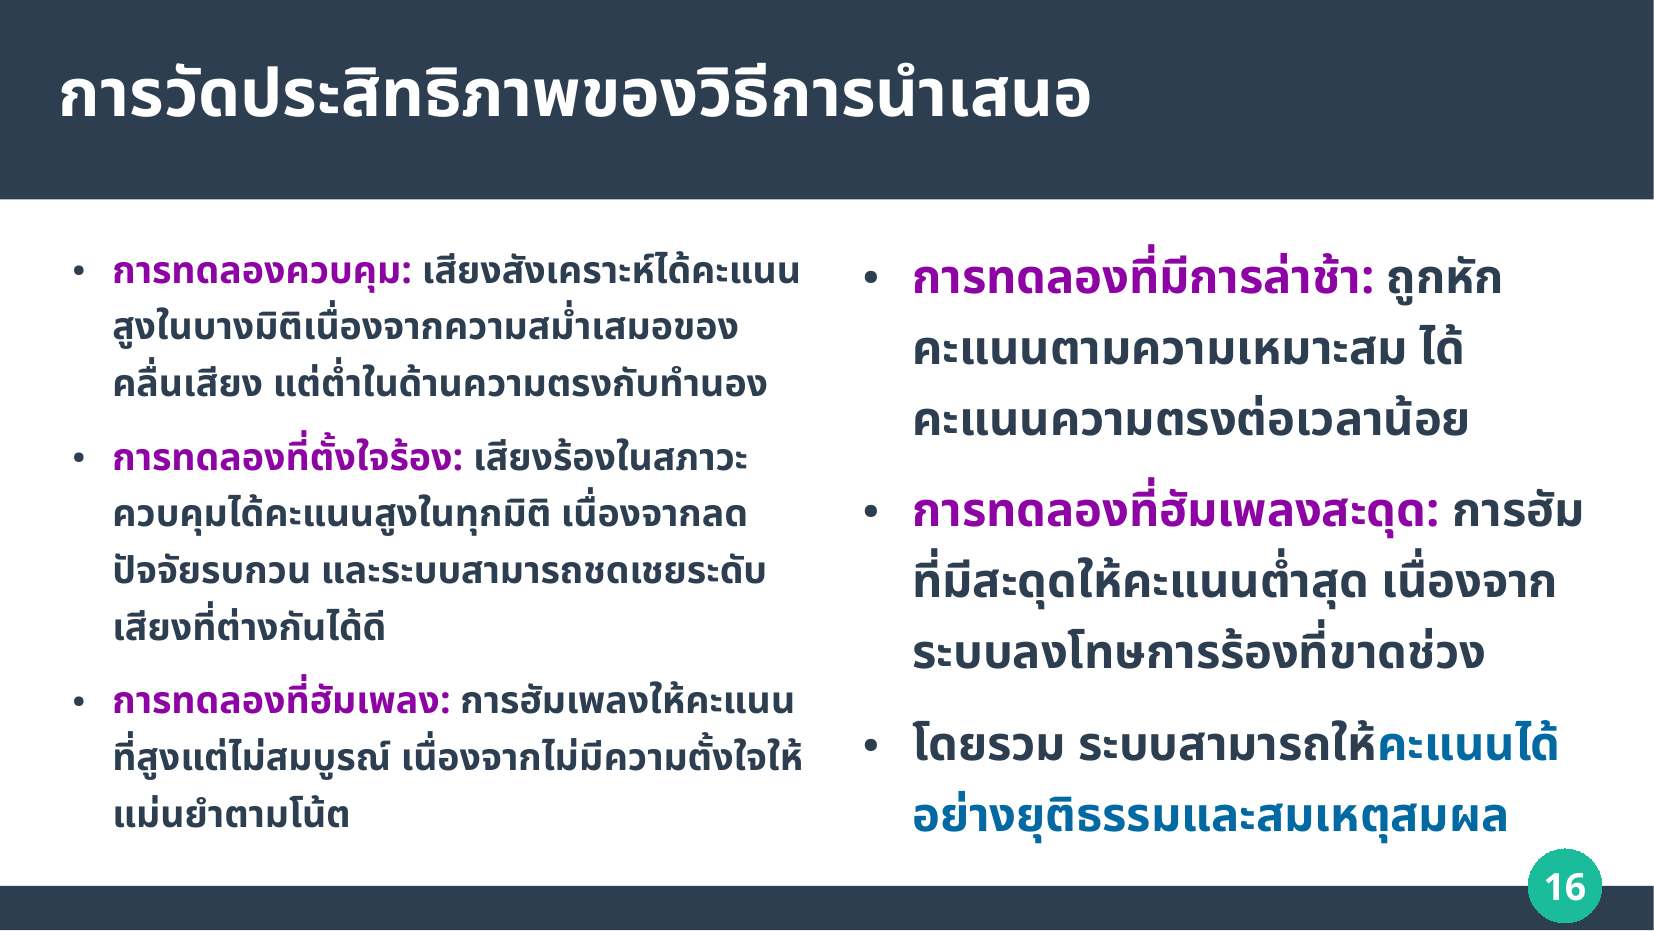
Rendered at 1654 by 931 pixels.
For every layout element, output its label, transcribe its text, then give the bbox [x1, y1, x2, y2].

title การวัดประสิทธิภาพของวิธีการนำเสนอ [59, 37, 1595, 155]
list การทดลองควบคุม: เสียงสังเคราะห์ได้คะแนนสูงในบางมิติเนื่องจากความสม่ำเสมอของคลื่นเสียง แต่ต่ำในด้านความตรงกับทำนอง การทดลองที่ตั้งใจร้อง: เสียงร้องในสภาวะควบคุมได้คะแนนสูงในทุกมิติ เนื่องจากลดปัจจัยรบกวน และระบบสามารถชดเชยระดับเสียงที่ต่างกันได้ดี การทดลองที่ฮัมเพลง: การฮัมเพลงให้คะแนนที่สูงแต่ไม่สมบูรณ์ เนื่องจากไม่มีความตั้งใจให้แม่นยำตามโน้ต [59, 243, 809, 864]
list การทดลองที่มีการล่าช้า: ถูกหักคะแนนตามความเหมาะสม ได้คะแนนความตรงต่อเวลาน้อย การทดลองที่ฮัมเพลงสะดุด: การฮัมที่มีสะดุดให้คะแนนต่ำสุด เนื่องจากระบบลงโทษการร้องที่ขาดช่วง โดยรวม ระบบสามารถให้คะแนนได้อย่างยุติธรรมและสมเหตุสมผล [845, 243, 1596, 864]
